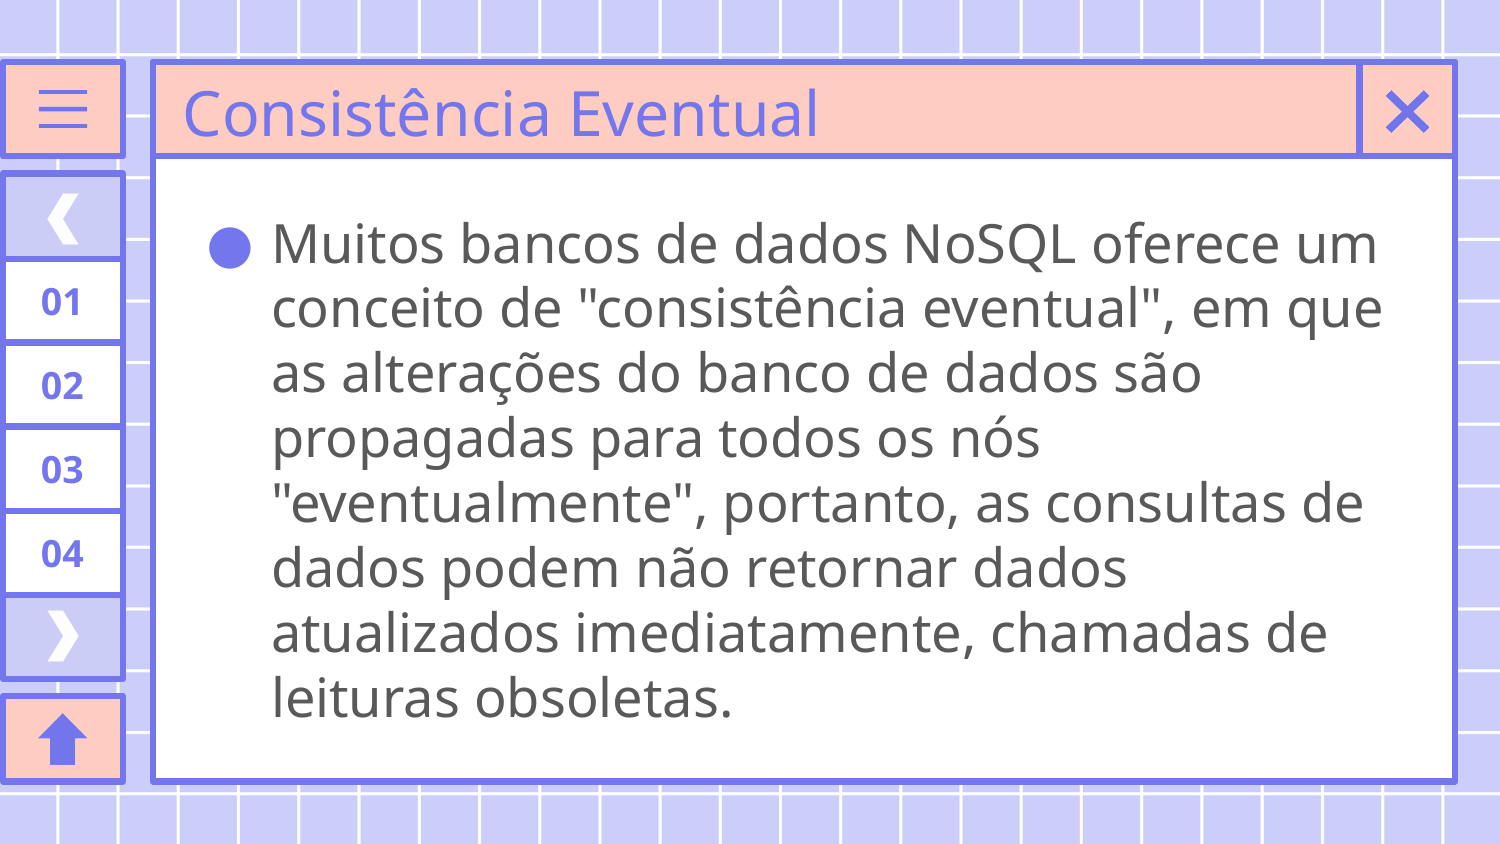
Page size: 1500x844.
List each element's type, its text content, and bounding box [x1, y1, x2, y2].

picture [38, 90, 88, 128]
text_box 01 [20, 281, 104, 319]
picture [38, 193, 88, 245]
text_box 03 [20, 449, 104, 487]
text_box 02 [20, 365, 104, 403]
title Consistência Eventual [182, 64, 1318, 159]
picture [37, 713, 87, 765]
picture [38, 610, 88, 662]
text_box 04 [20, 533, 104, 572]
picture [0, 0, 1500, 844]
subtitle Muitos bancos de dados NoSQL oferece um conceito de "consistência eventual", em que as alterações do banco de dados são propagadas para todos os nós "eventualmente", portanto, as consultas de dados podem não retornar dados atualizados imediatamente, chamadas de leituras obsoletas. [196, 158, 1415, 779]
